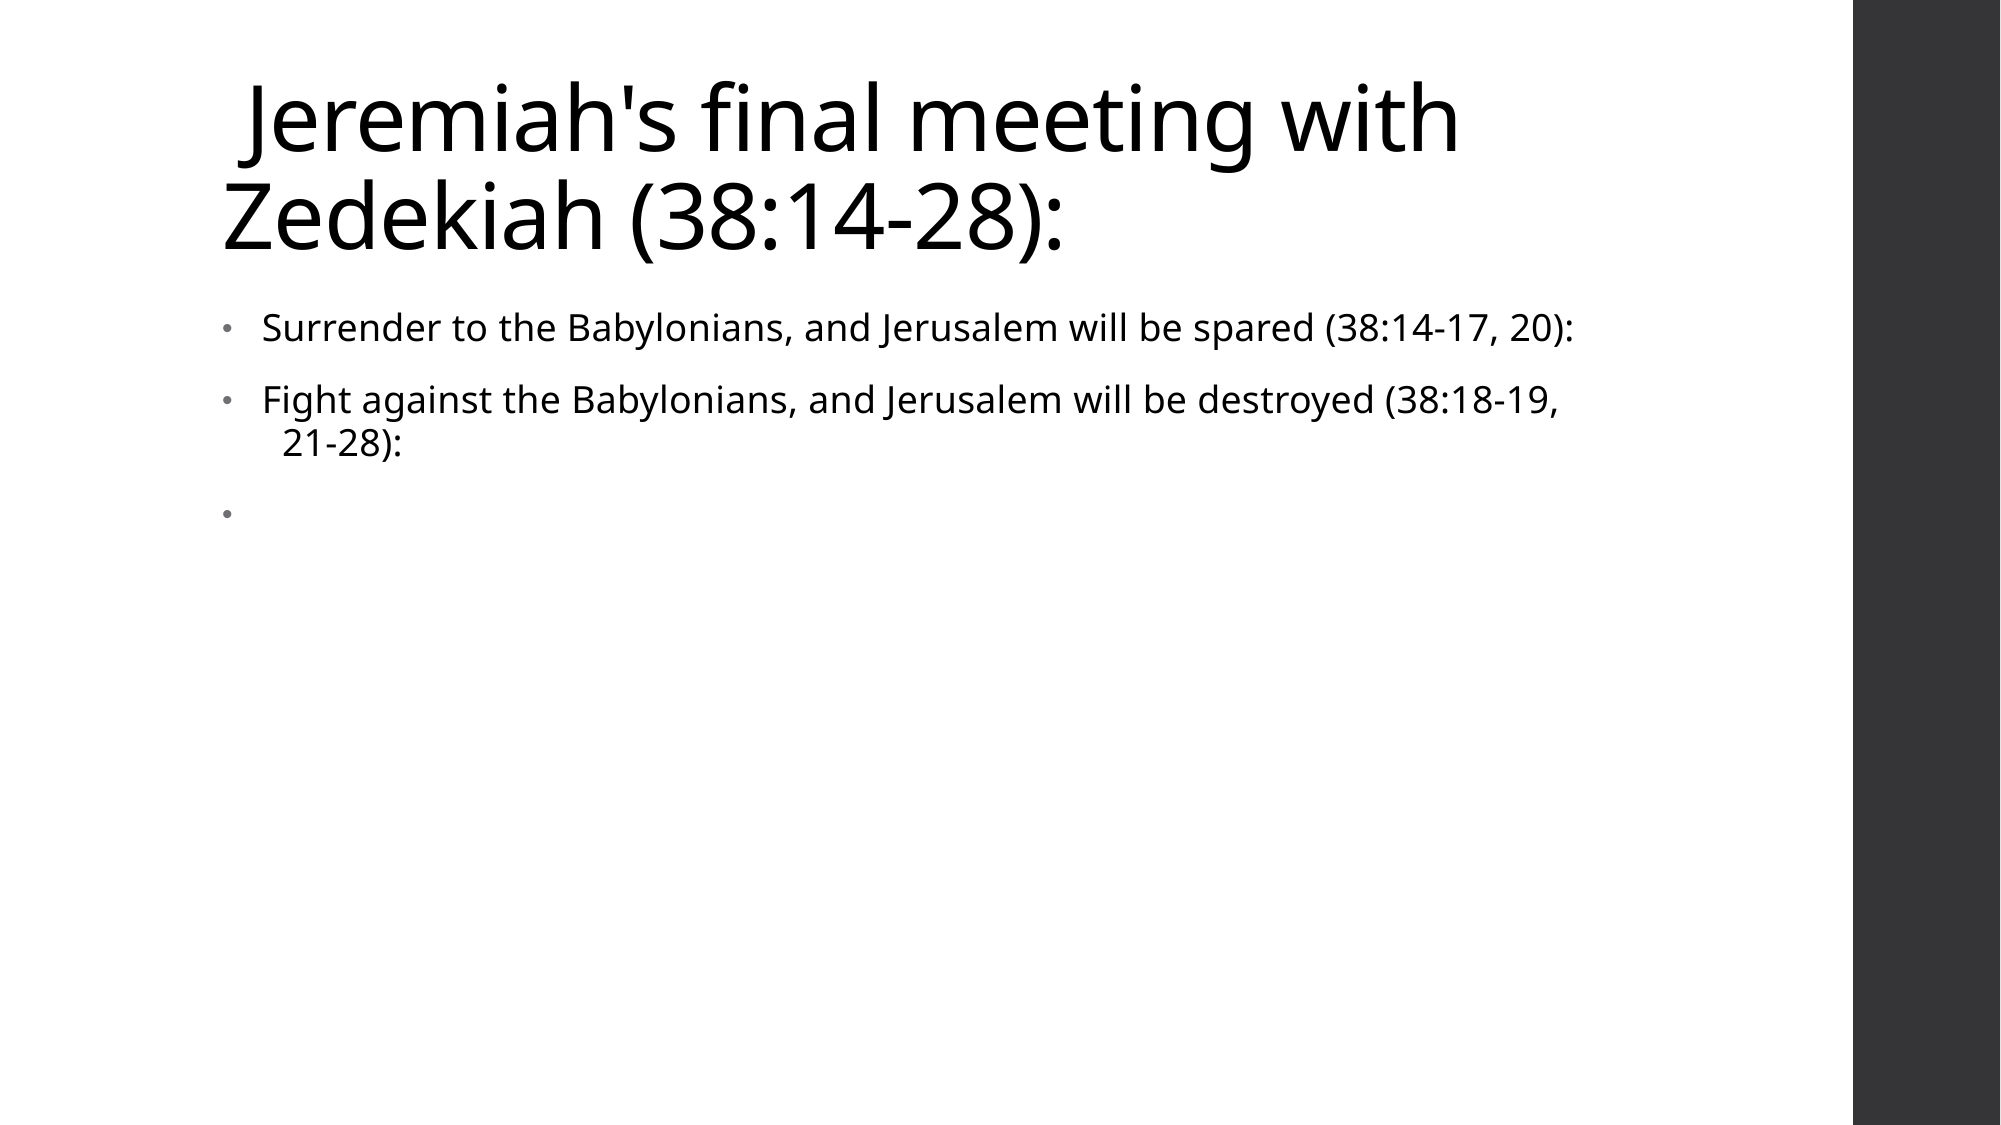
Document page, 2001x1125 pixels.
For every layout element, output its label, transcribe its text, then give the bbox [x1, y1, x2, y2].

list Surrender to the Babylonians, and Jerusalem will be spared (38:14-17, 20): Fight against the Babylonians, and Jerusalem will be destroyed (38:18-19, 21-28): [206, 299, 1617, 1014]
title Jeremiah's final meeting with Zedekiah (38:14-28): [206, 60, 1797, 278]
